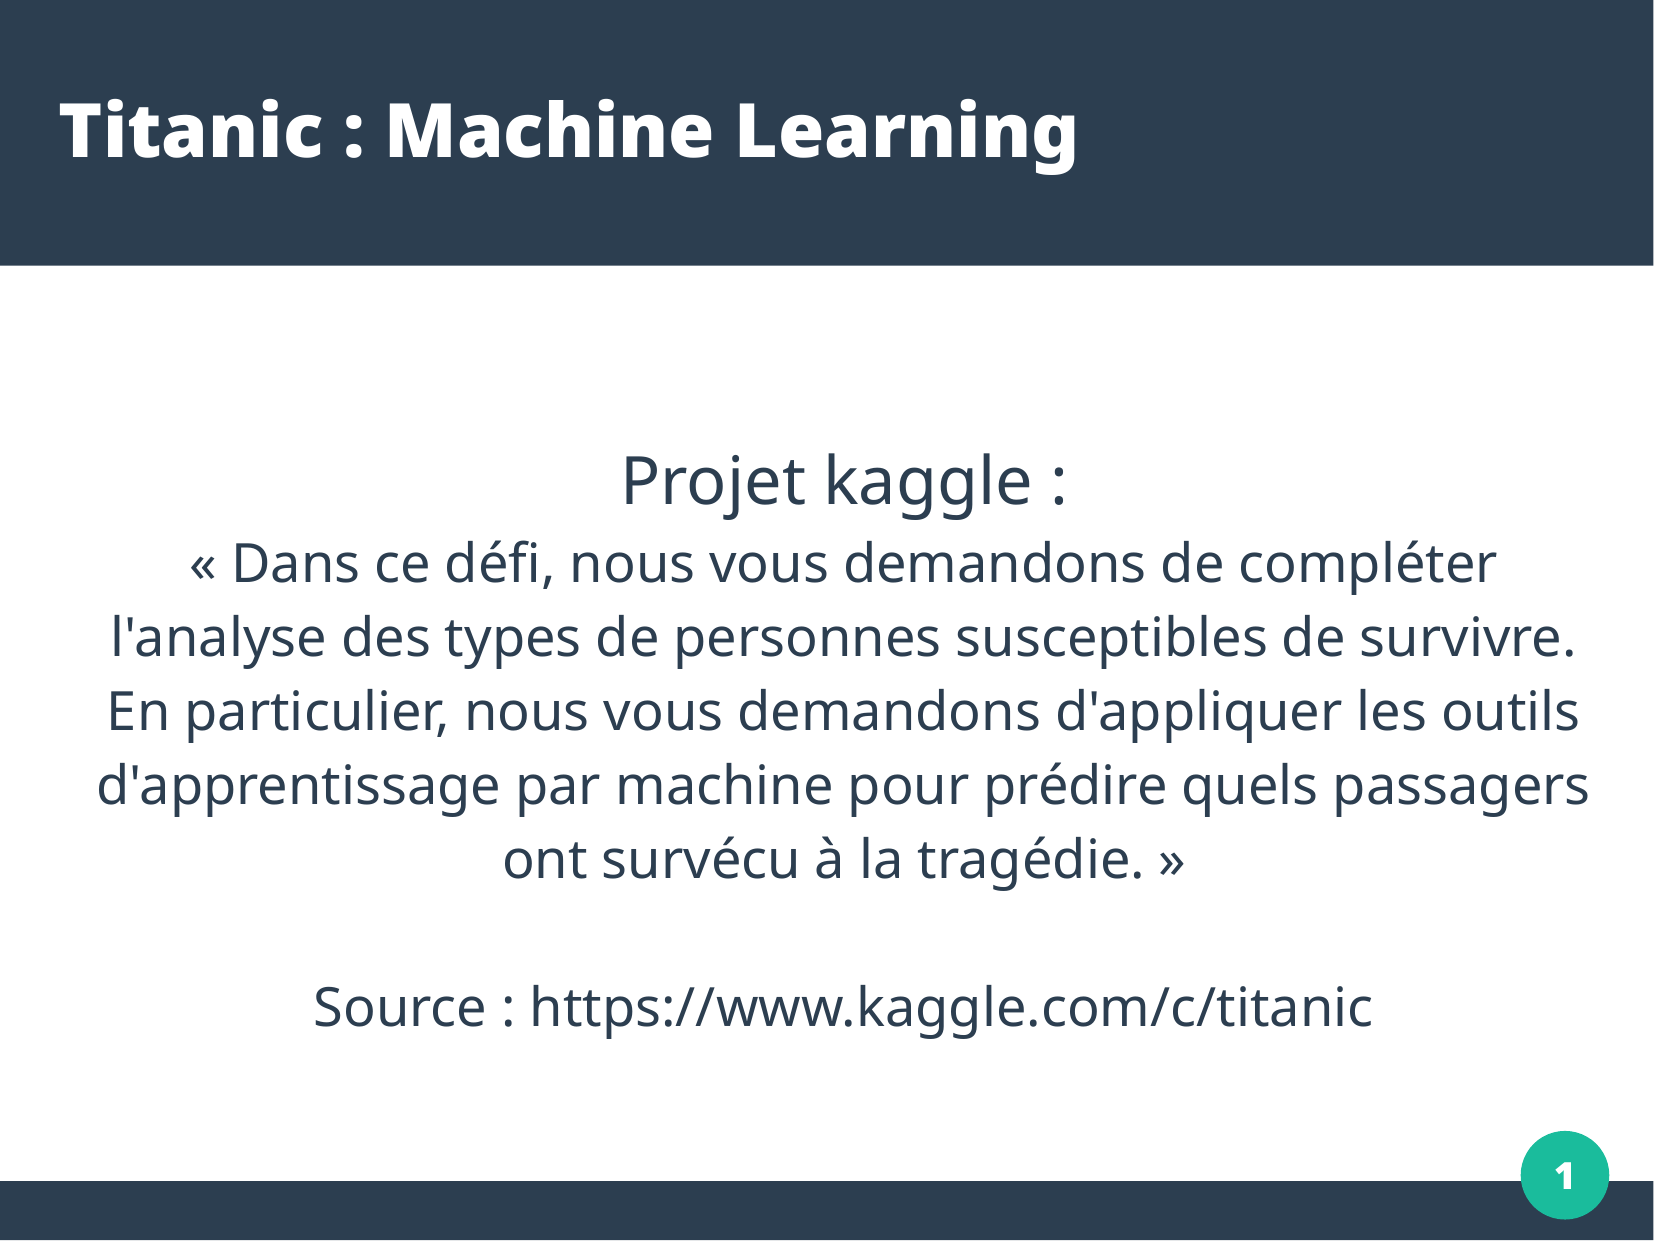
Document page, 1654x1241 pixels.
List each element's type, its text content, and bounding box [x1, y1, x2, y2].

title Titanic : Machine Learning [59, 49, 1595, 207]
subtitle Projet kaggle : « Dans ce défi, nous vous demandons de compléter l'analyse des types de personnes susceptibles de survivre. En particulier, nous vous demandons d'appliquer les outils d'apprentissage par machine pour prédire quels passagers ont survécu à la tragédie. » Source : https://www.kaggle.com/c/titanic [59, 324, 1595, 1152]
